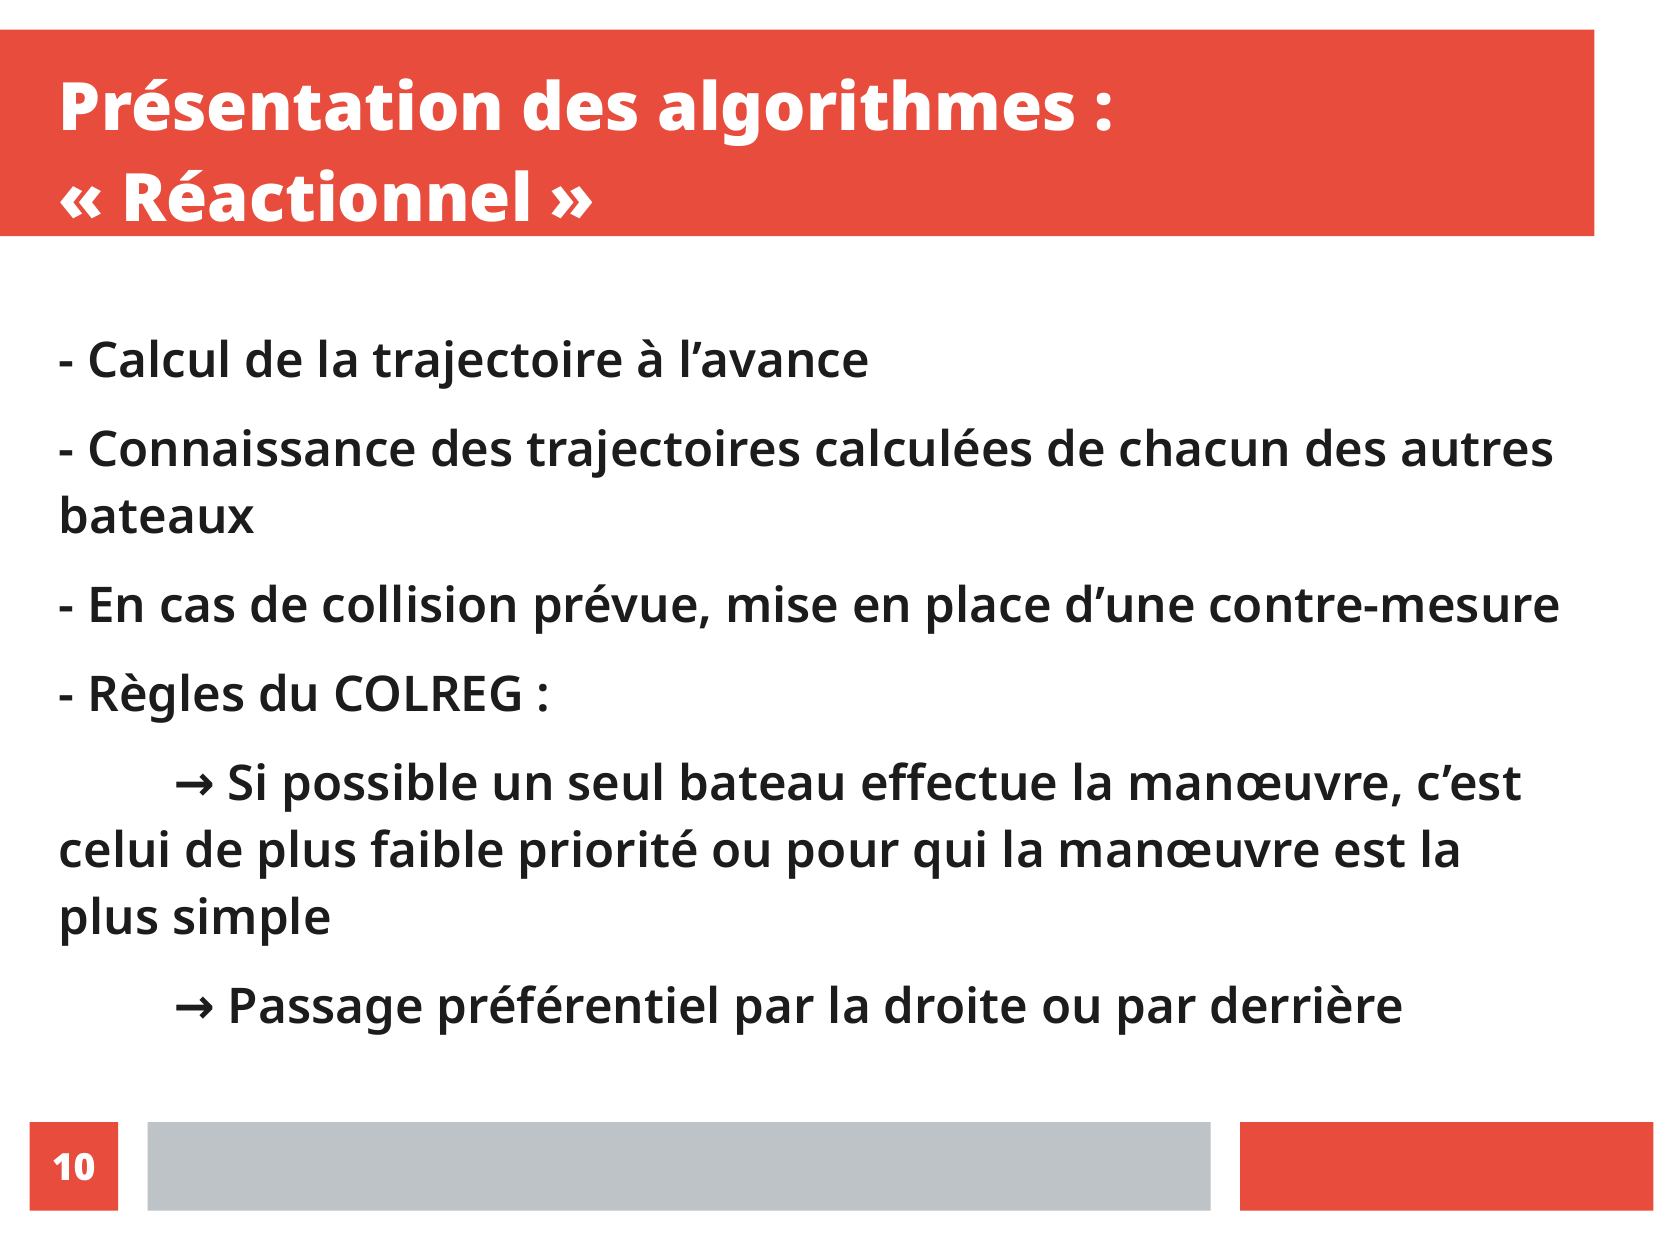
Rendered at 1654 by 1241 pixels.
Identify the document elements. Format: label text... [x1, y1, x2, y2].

title Présentation des algorithmes : « Réactionnel » [59, 59, 1595, 207]
list - Calcul de la trajectoire à l’avance - Connaissance des trajectoires calculées de chacun des autres bateaux - En cas de collision prévue, mise en place d’une contre-mesure - Règles du COLREG : → Si possible un seul bateau effectue la manœuvre, c’est celui de plus faible priorité ou pour qui la manœuvre est la plus simple → Passage préférentiel par la droite ou par derrière [59, 324, 1565, 1093]
